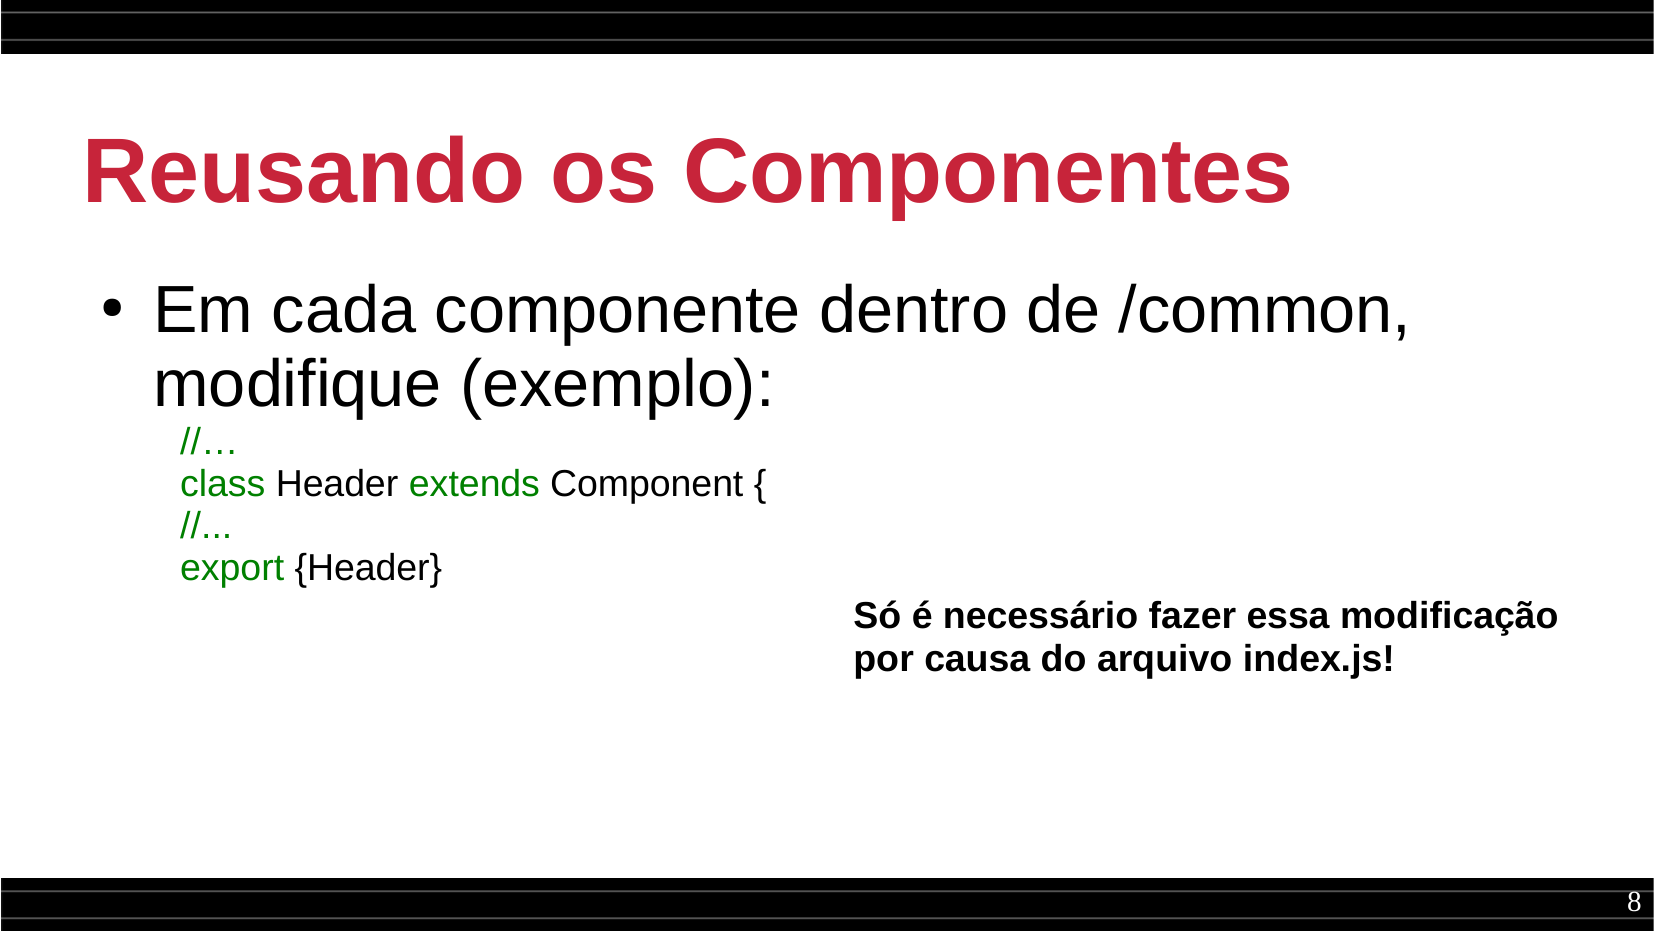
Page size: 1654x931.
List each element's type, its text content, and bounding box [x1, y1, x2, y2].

title Reusando os Componentes [82, 92, 1571, 249]
list Em cada componente dentro de /common, modifique (exemplo): [82, 271, 1571, 758]
picture [1, 878, 1654, 931]
text_box //… class Header extends Component { //... export {Header} [165, 413, 1347, 597]
picture [1, 0, 1654, 54]
text_box Só é necessário fazer essa modificação por causa do arquivo index.js! [838, 587, 1574, 687]
